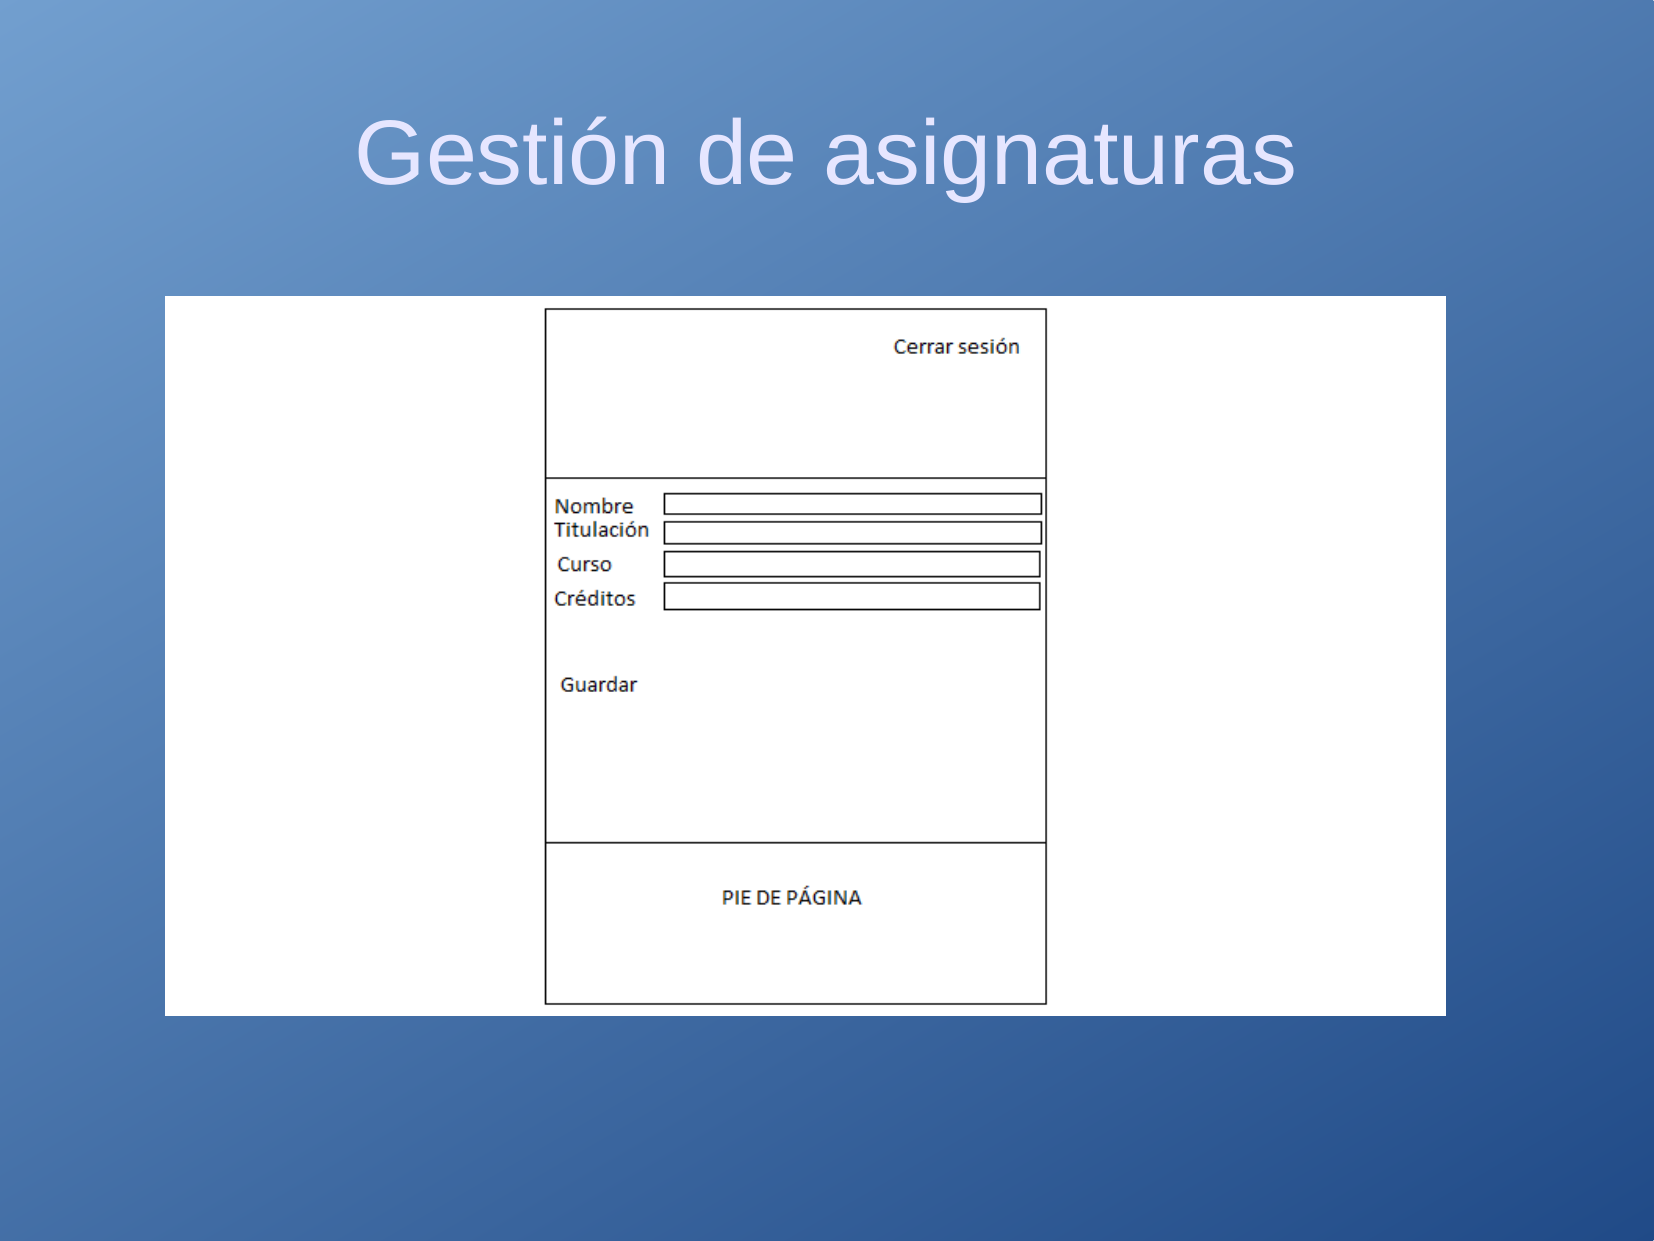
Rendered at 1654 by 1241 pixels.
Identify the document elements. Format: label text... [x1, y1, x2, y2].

title Gestión de asignaturas [82, 49, 1571, 257]
picture [165, 296, 1446, 1016]
